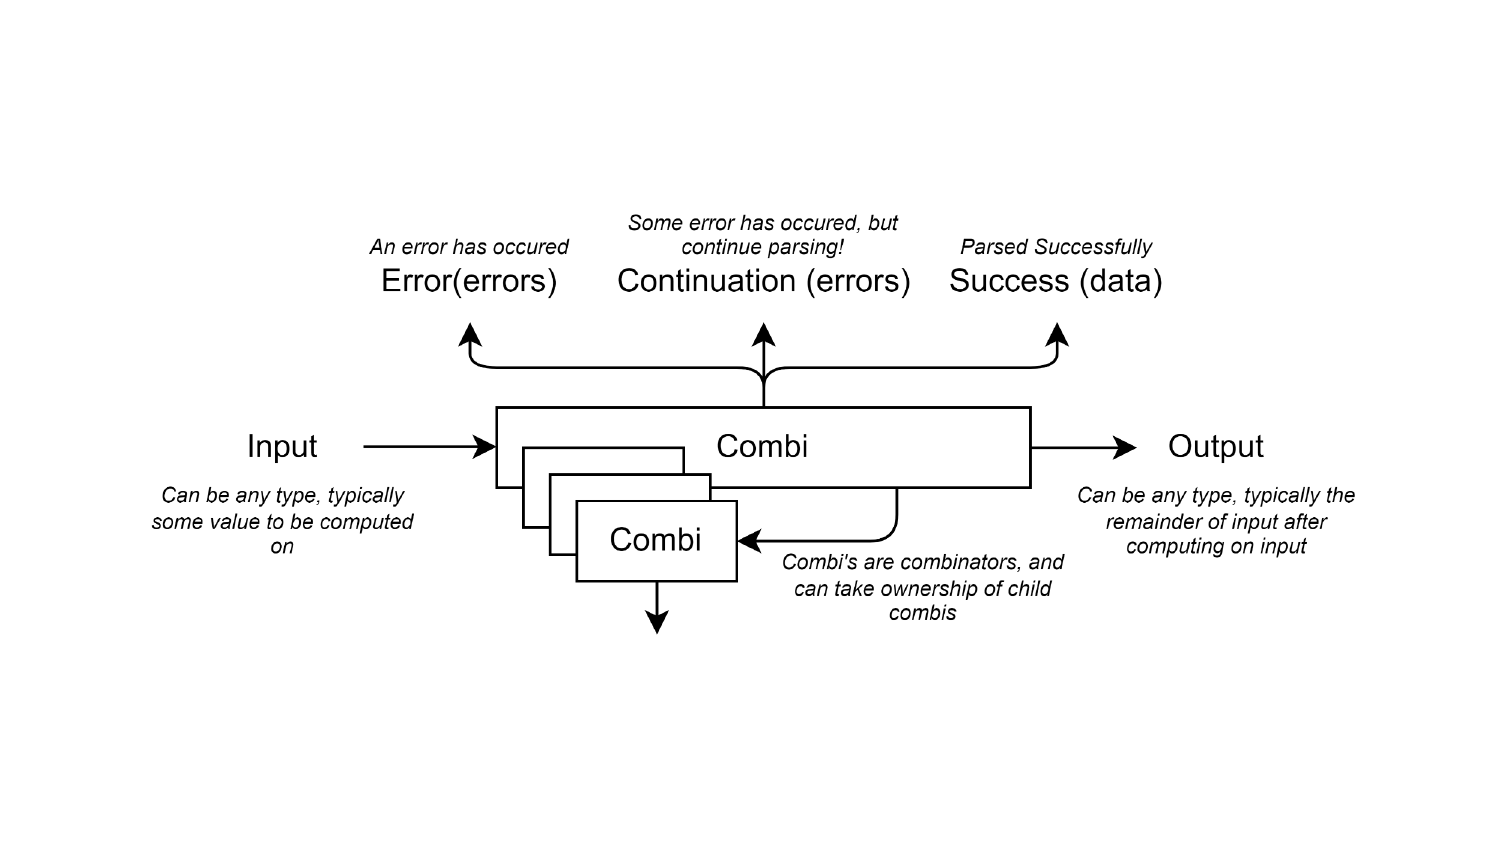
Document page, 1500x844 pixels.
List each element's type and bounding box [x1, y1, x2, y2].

picture [135, 187, 1365, 657]
